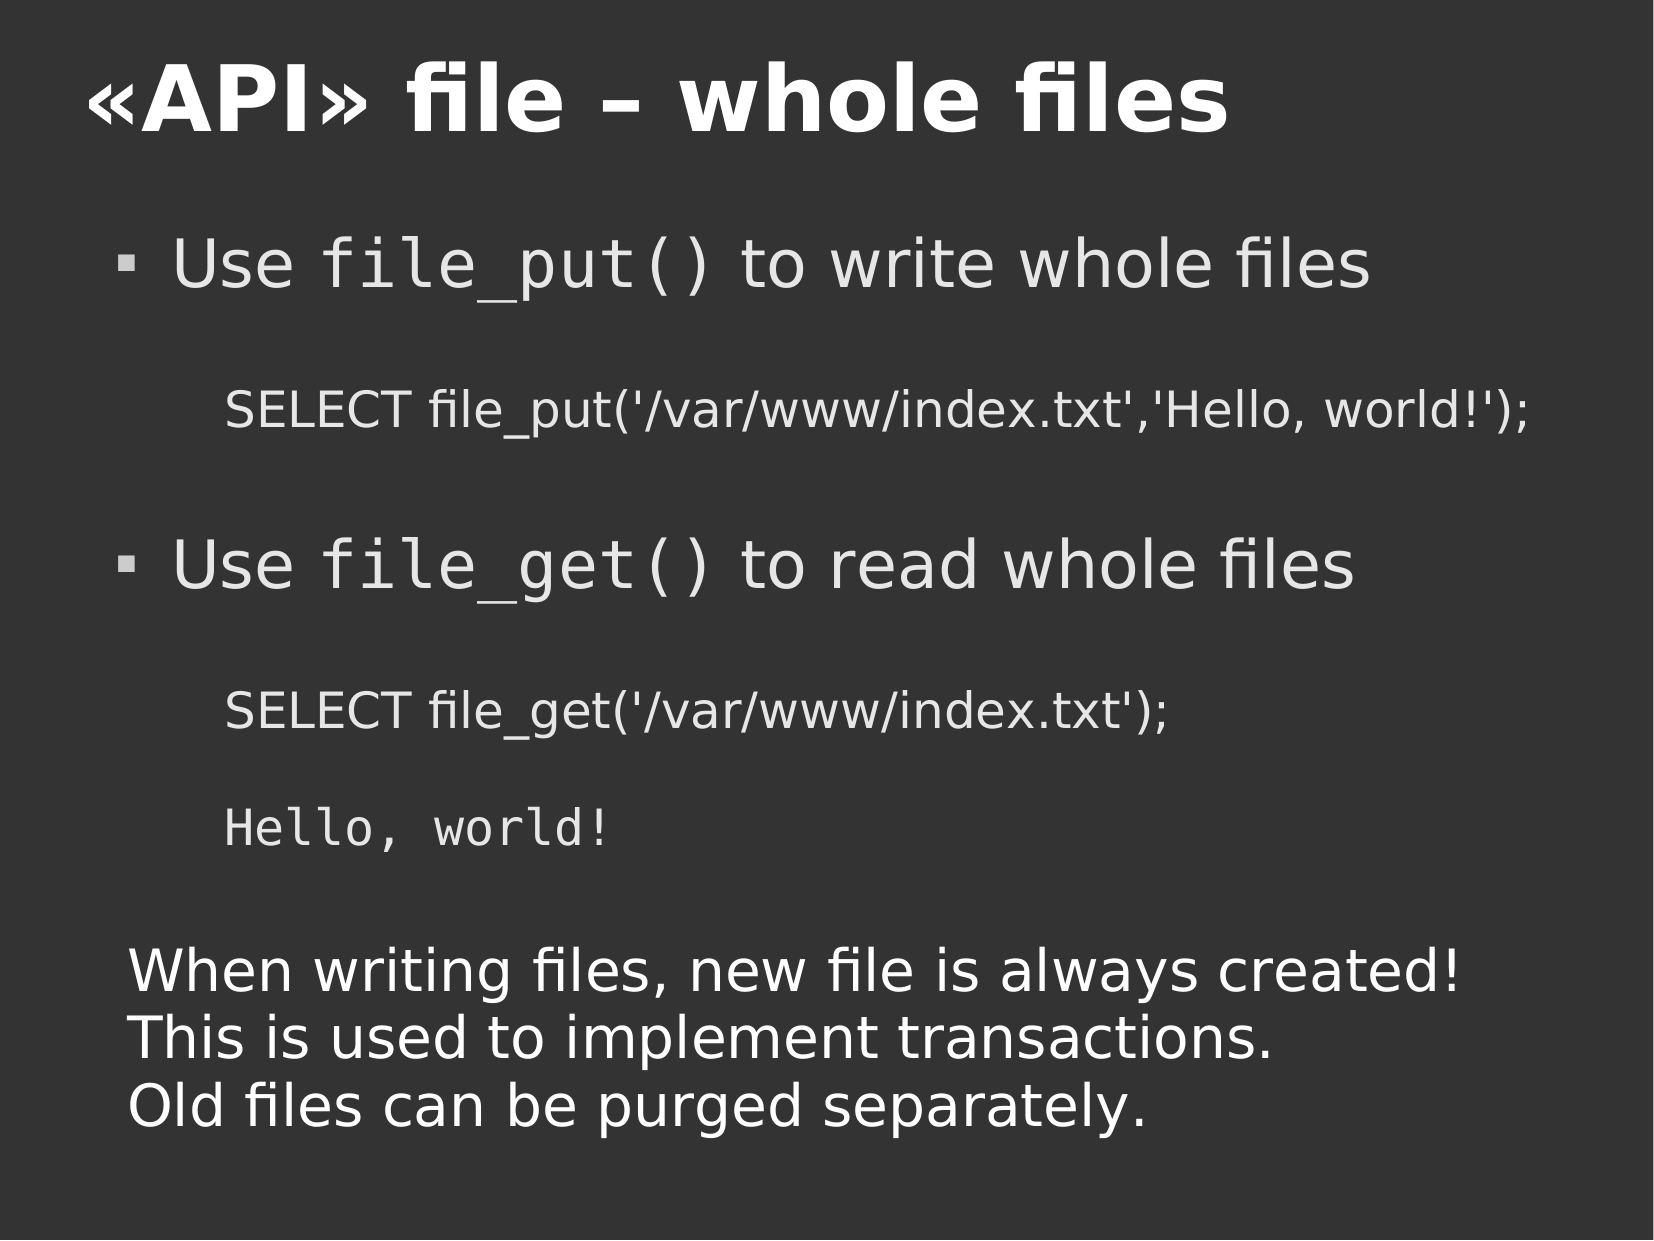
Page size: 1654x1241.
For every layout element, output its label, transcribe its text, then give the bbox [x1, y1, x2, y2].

text_box When writing files, new file is always created! This is used to implement transactions. Old files can be purged separately. [112, 1115, 1480, 1148]
list Use file_put() to write whole files SELECT file_put('/var/www/index.txt','Hello, world!'); Use file_get() to read whole files SELECT file_get('/var/www/index.txt'); Hello, world! [82, 225, 1571, 1115]
title «API» file – whole files [82, 46, 1571, 154]
